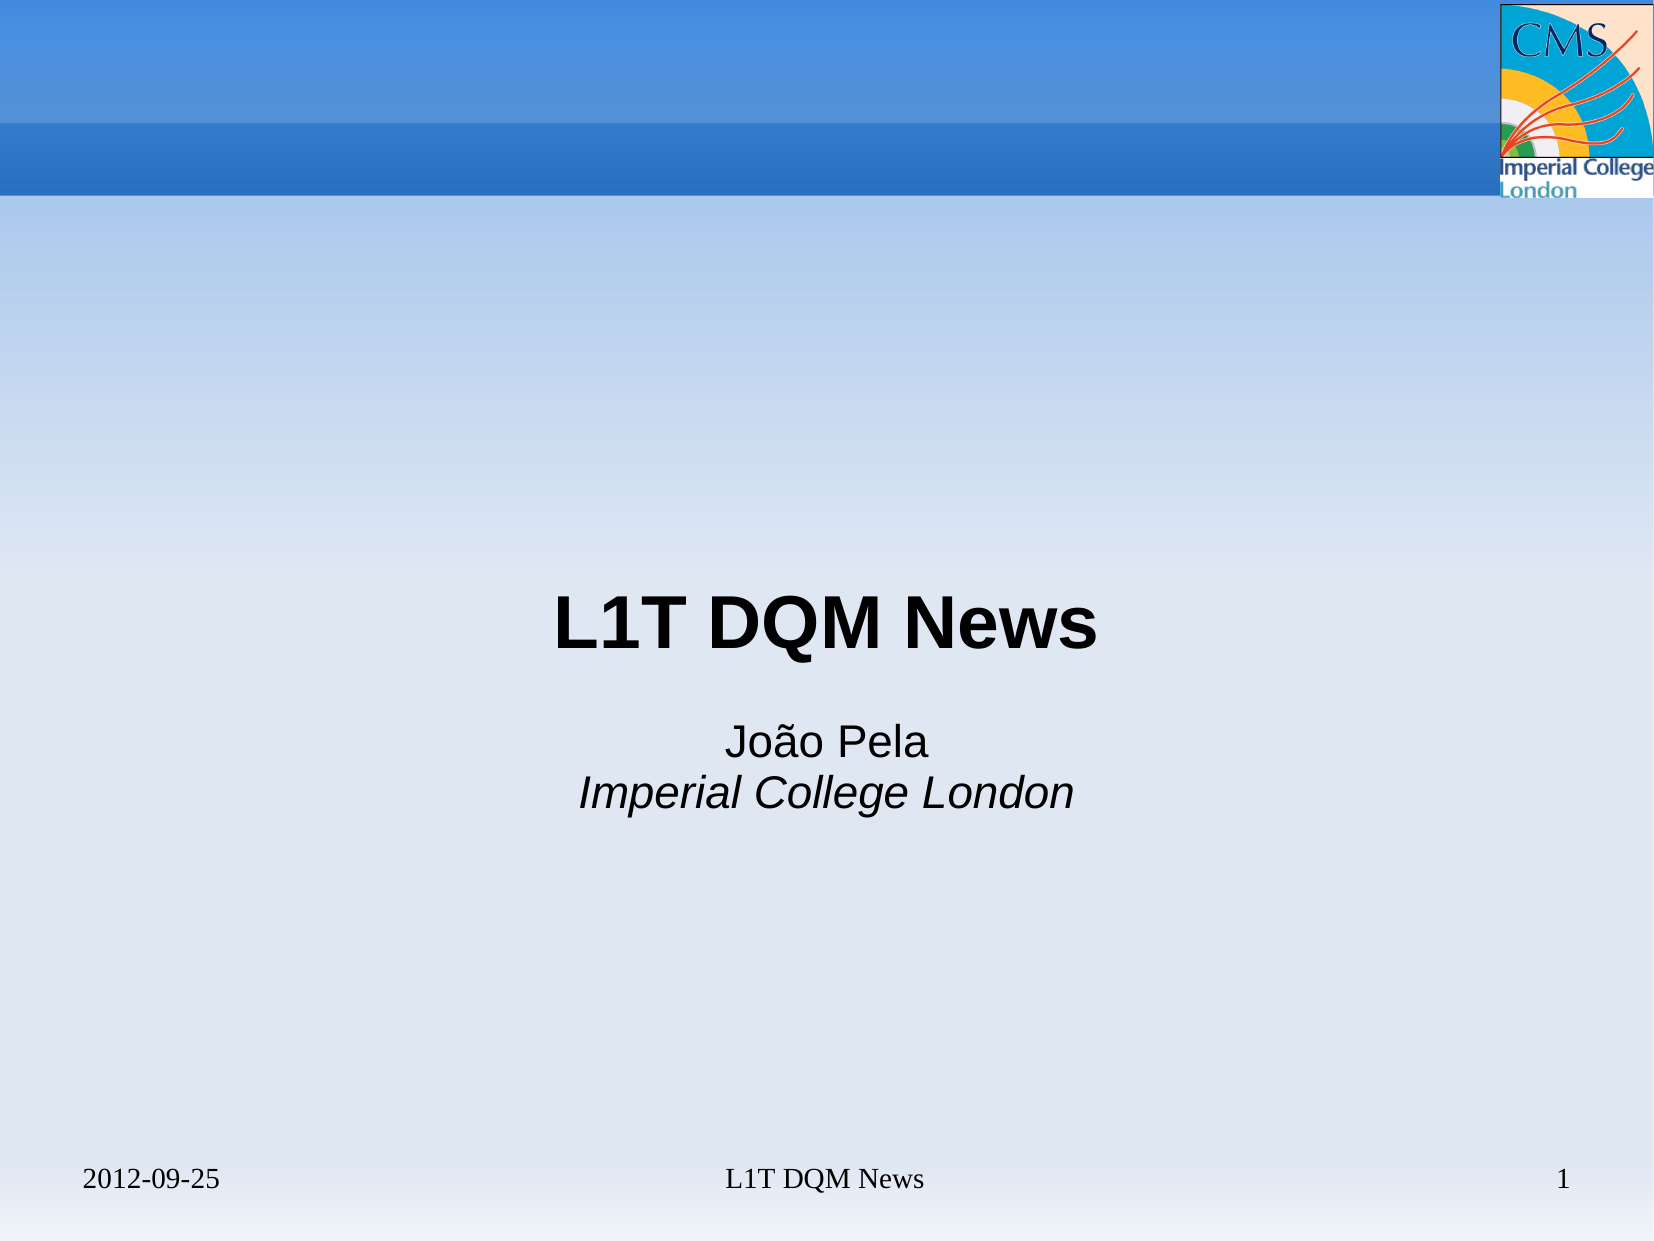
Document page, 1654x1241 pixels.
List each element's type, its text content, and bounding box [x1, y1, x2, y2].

subtitle L1T DQM News João Pela Imperial College London [82, 290, 1571, 1109]
picture [0, 0, 1654, 1241]
